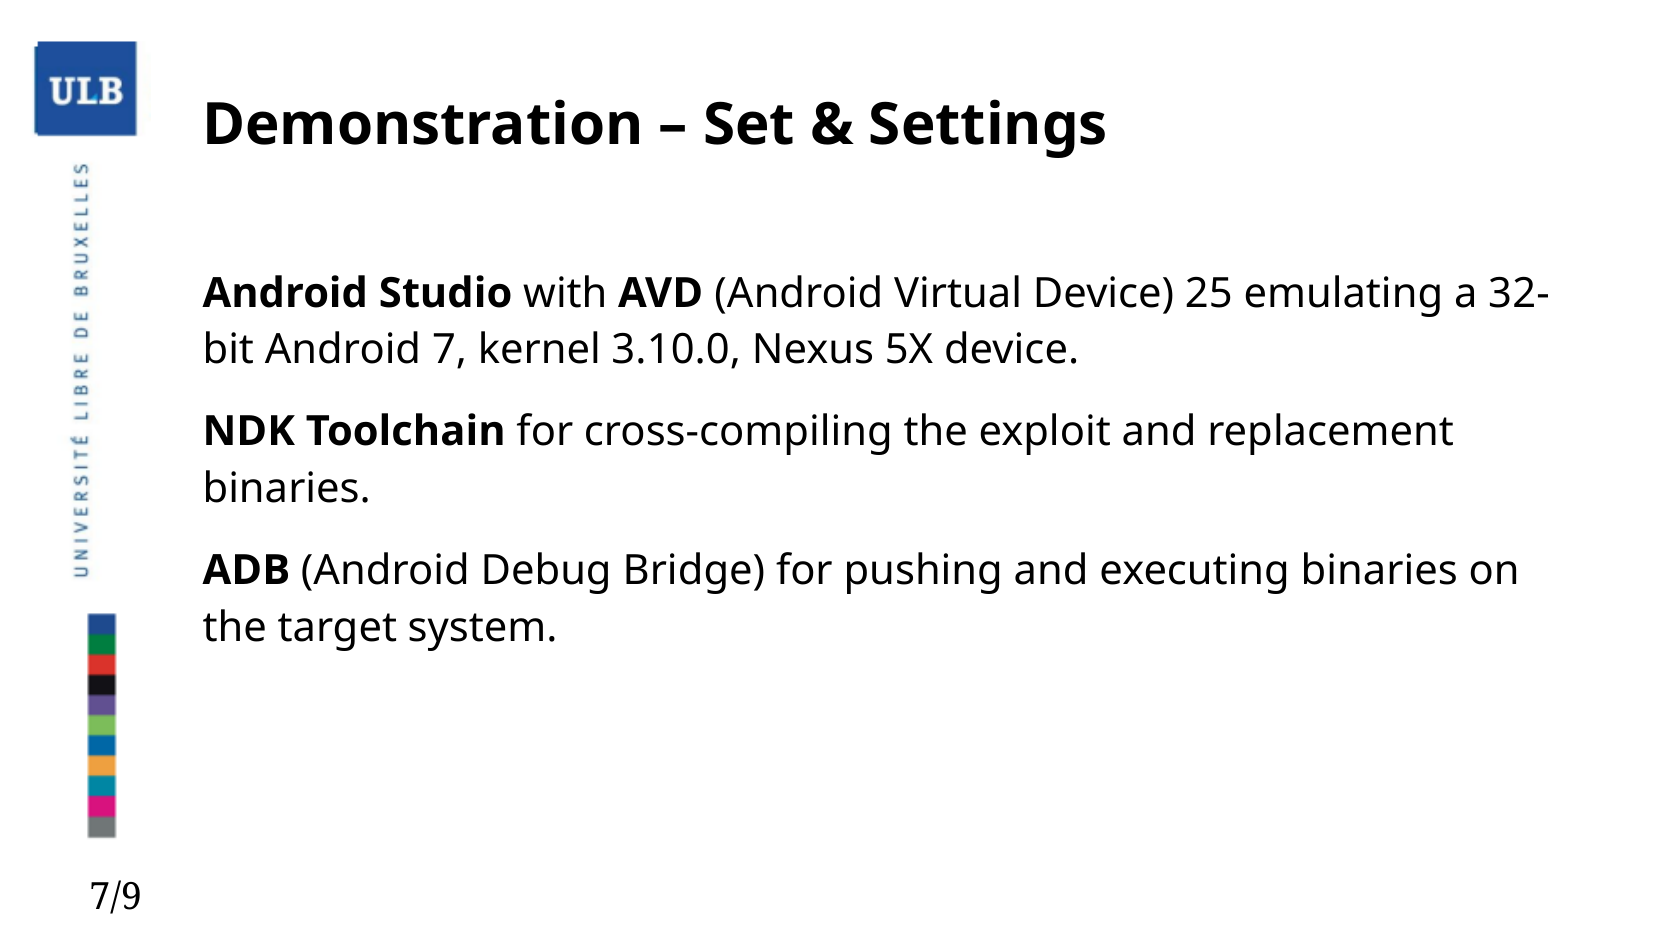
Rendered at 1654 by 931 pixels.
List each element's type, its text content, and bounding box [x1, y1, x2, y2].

picture [21, 30, 151, 931]
text_box <number>/9 [74, 862, 187, 931]
text_box Demonstration – Set & Settings Android Studio with AVD (Android Virtual Device) 25 emulating a 32-bit Android 7, kernel 3.10.0, Nexus 5X device. NDK Toolchain for cross-compiling the exploit and replacement binaries. ADB (Android Debug Bridge) for pushing and executing binaries on the target system. [187, 75, 1576, 931]
